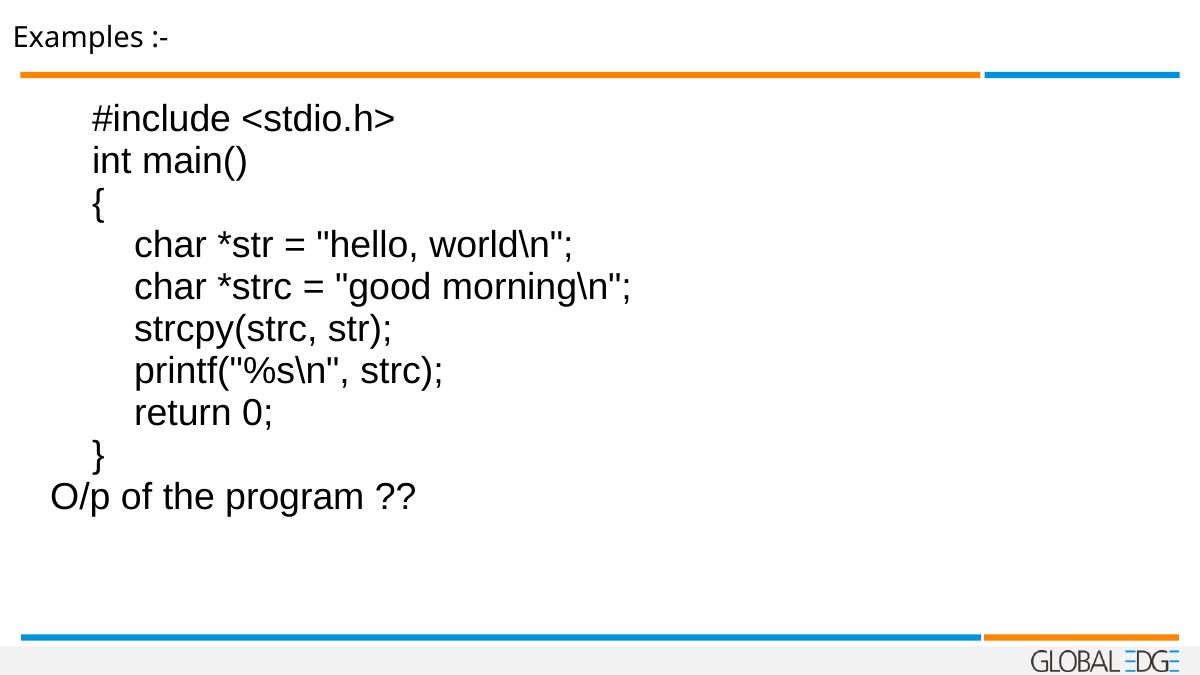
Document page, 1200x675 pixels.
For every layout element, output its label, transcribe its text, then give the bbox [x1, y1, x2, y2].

picture [1031, 650, 1179, 672]
title Examples :- [12, 9, 1088, 63]
text_box #include <stdio.h> int main() { char *str = "hello, world\n"; char *strc = "good morning\n"; strcpy(strc, str); printf("%s\n", strc); return 0; } O/p of the program ?? [35, 90, 792, 591]
